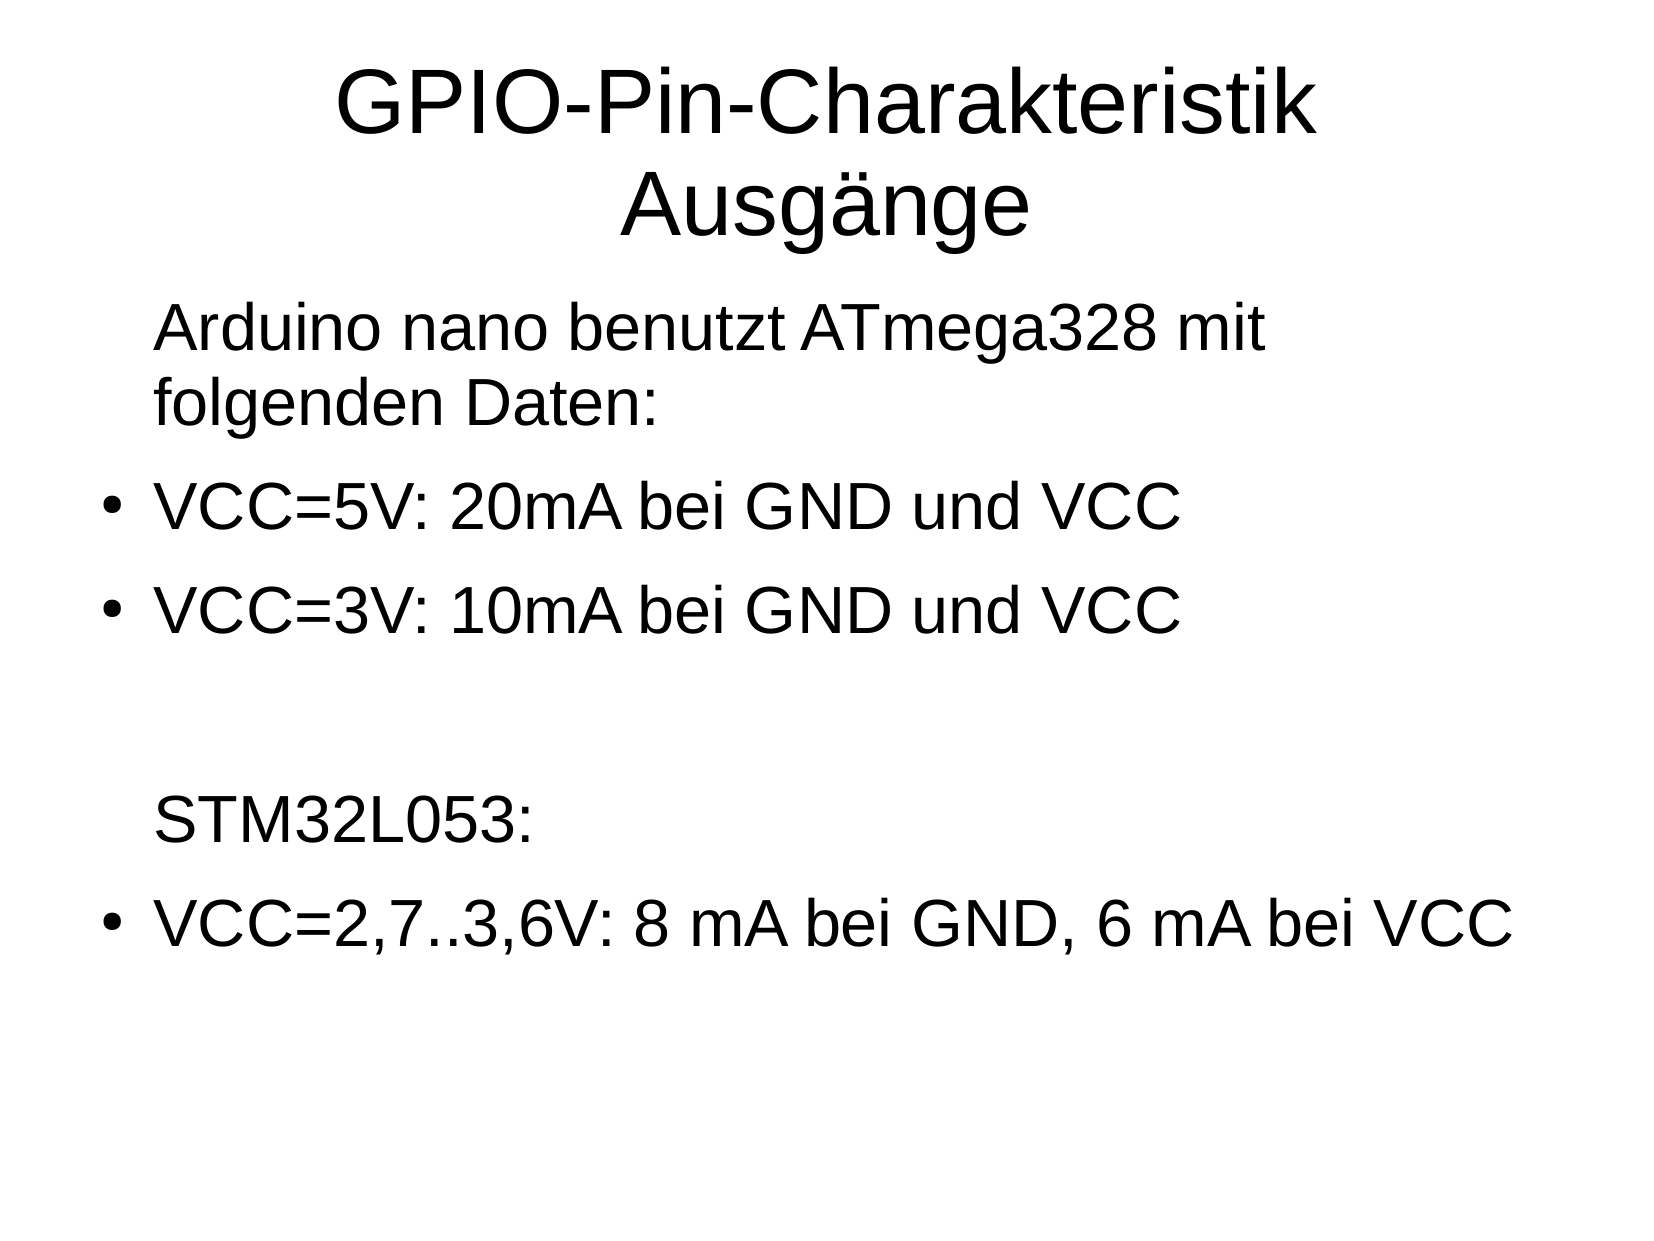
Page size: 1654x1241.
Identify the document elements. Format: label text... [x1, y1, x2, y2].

list Arduino nano benutzt ATmega328 mit folgenden Daten: VCC=5V: 20mA bei GND und VCC VCC=3V: 10mA bei GND und VCC STM32L053: VCC=2,7..3,6V: 8 mA bei GND, 6 mA bei VCC [82, 290, 1571, 1010]
title GPIO-Pin-Charakteristik Ausgänge [82, 49, 1571, 257]
